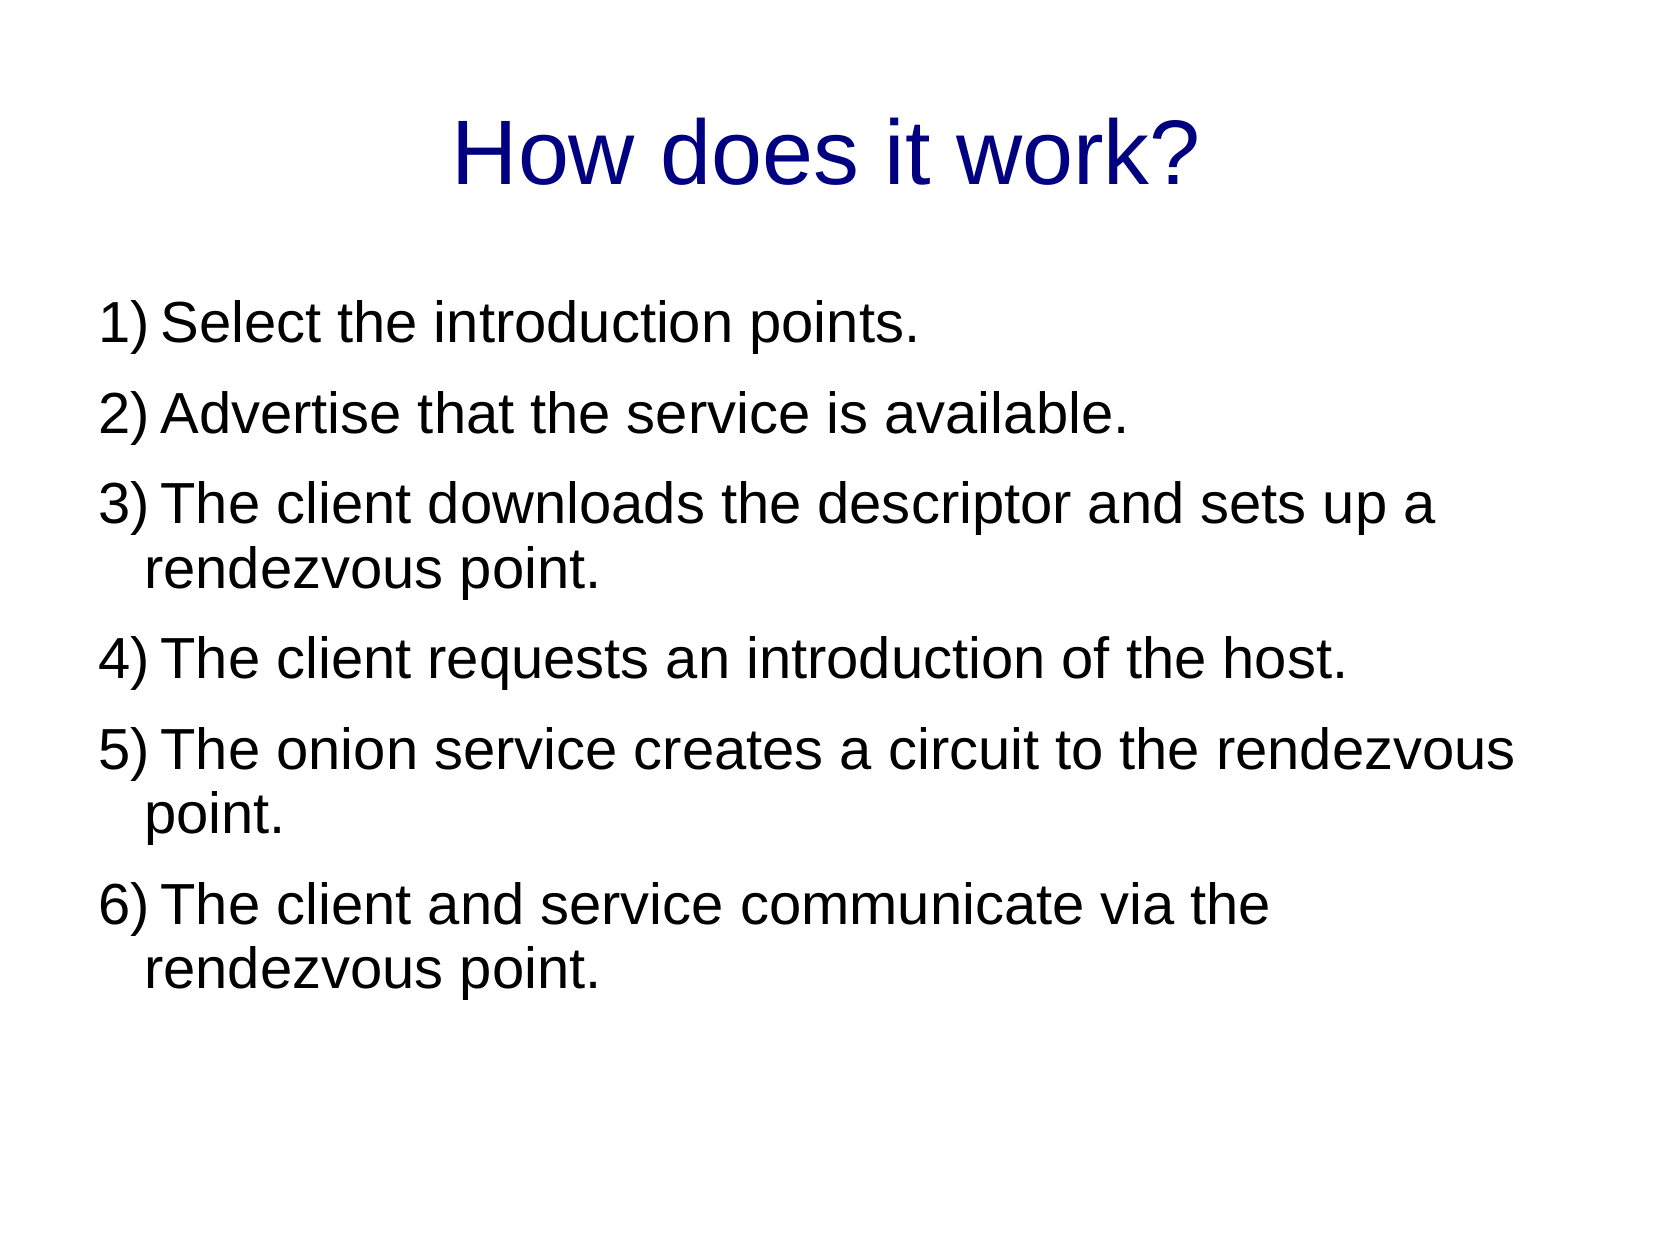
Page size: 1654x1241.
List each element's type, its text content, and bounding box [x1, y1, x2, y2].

list Select the introduction points. Advertise that the service is available. The client downloads the descriptor and sets up a rendezvous point. The client requests an introduction of the host. The onion service creates a circuit to the rendezvous point. The client and service communicate via the rendezvous point. [82, 290, 1571, 1010]
title How does it work? [82, 49, 1571, 257]
